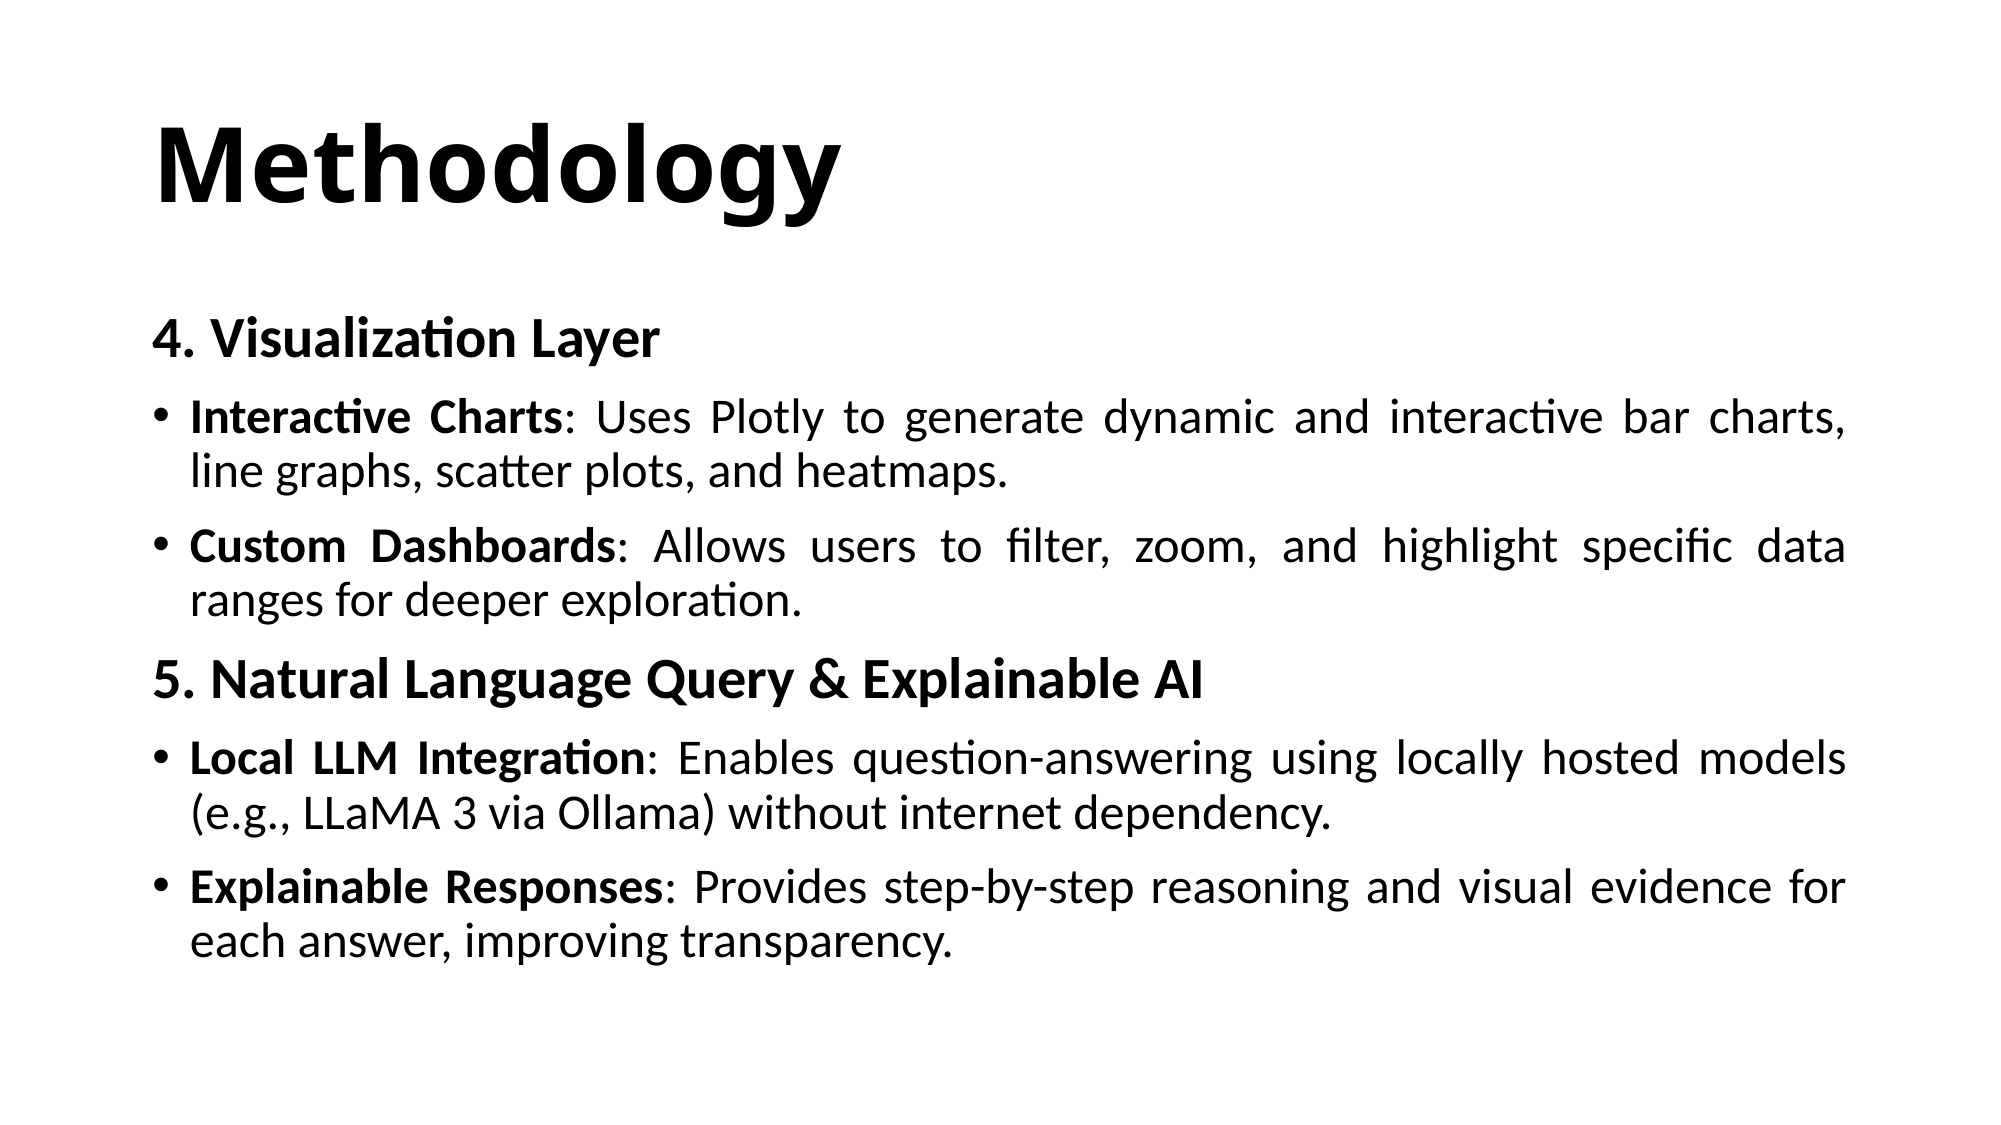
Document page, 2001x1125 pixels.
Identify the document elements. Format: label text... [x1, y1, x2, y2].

list 4. Visualization Layer Interactive Charts: Uses Plotly to generate dynamic and interactive bar charts, line graphs, scatter plots, and heatmaps. Custom Dashboards: Allows users to filter, zoom, and highlight specific data ranges for deeper exploration. 5. Natural Language Query & Explainable AI Local LLM Integration: Enables question-answering using locally hosted models (e.g., LLaMA 3 via Ollama) without internet dependency. Explainable Responses: Provides step-by-step reasoning and visual evidence for each answer, improving transparency. [137, 299, 1863, 1014]
title Methodology [137, 59, 1863, 278]
